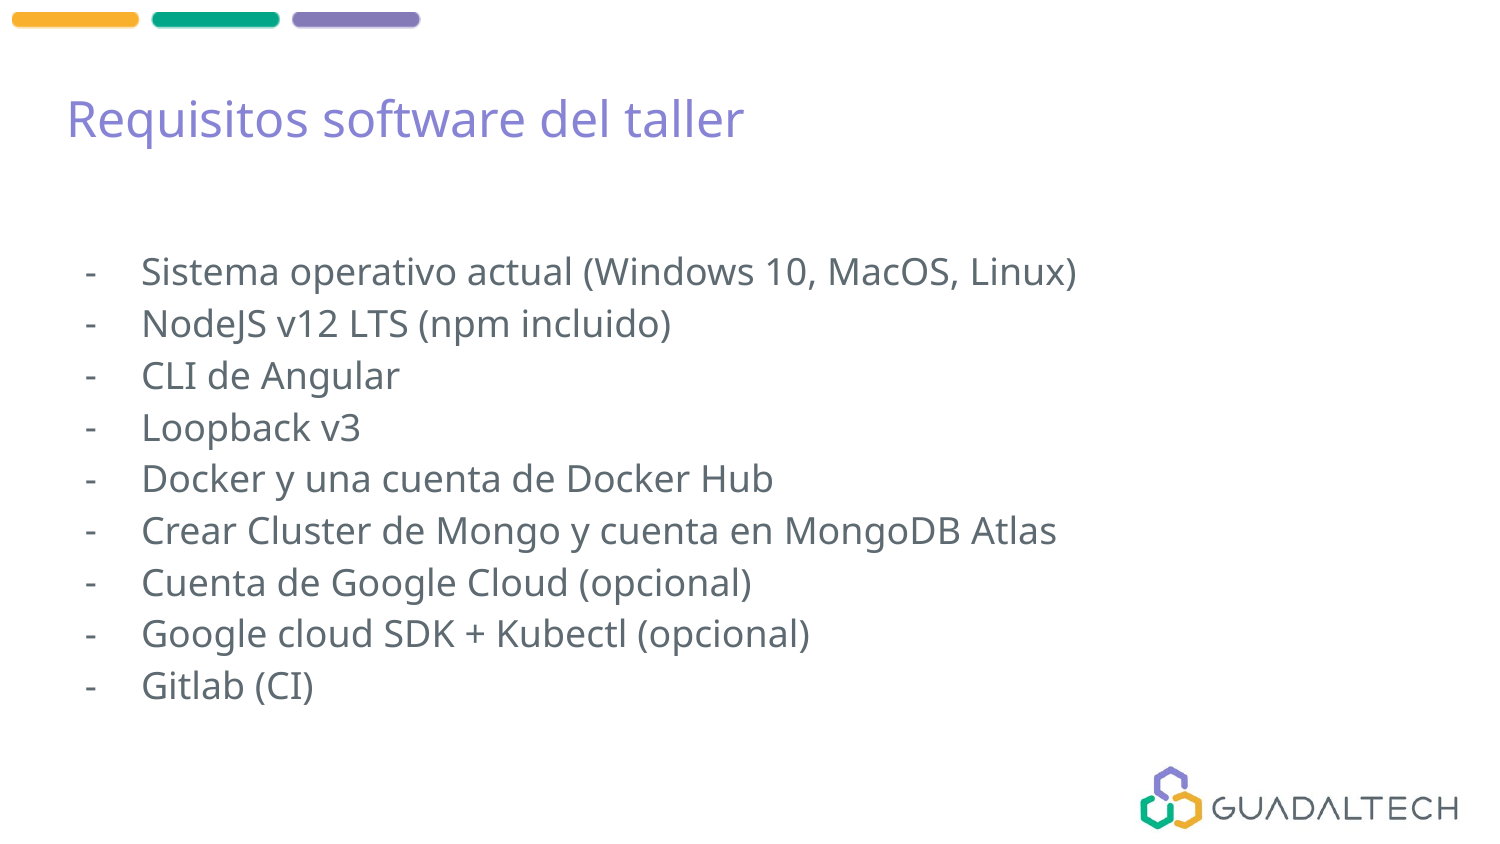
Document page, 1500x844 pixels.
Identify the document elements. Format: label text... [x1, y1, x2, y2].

picture [12, 12, 421, 29]
title Requisitos software del taller [51, 72, 1449, 167]
picture [1124, 761, 1473, 834]
list Sistema operativo actual (Windows 10, MacOS, Linux) NodeJS v12 LTS (npm incluido) CLI de Angular Loopback v3 Docker y una cuenta de Docker Hub Crear Cluster de Mongo y cuenta en MongoDB Atlas Cuenta de Google Cloud (opcional) Google cloud SDK + Kubectl (opcional) Gitlab (CI) [51, 226, 1449, 787]
